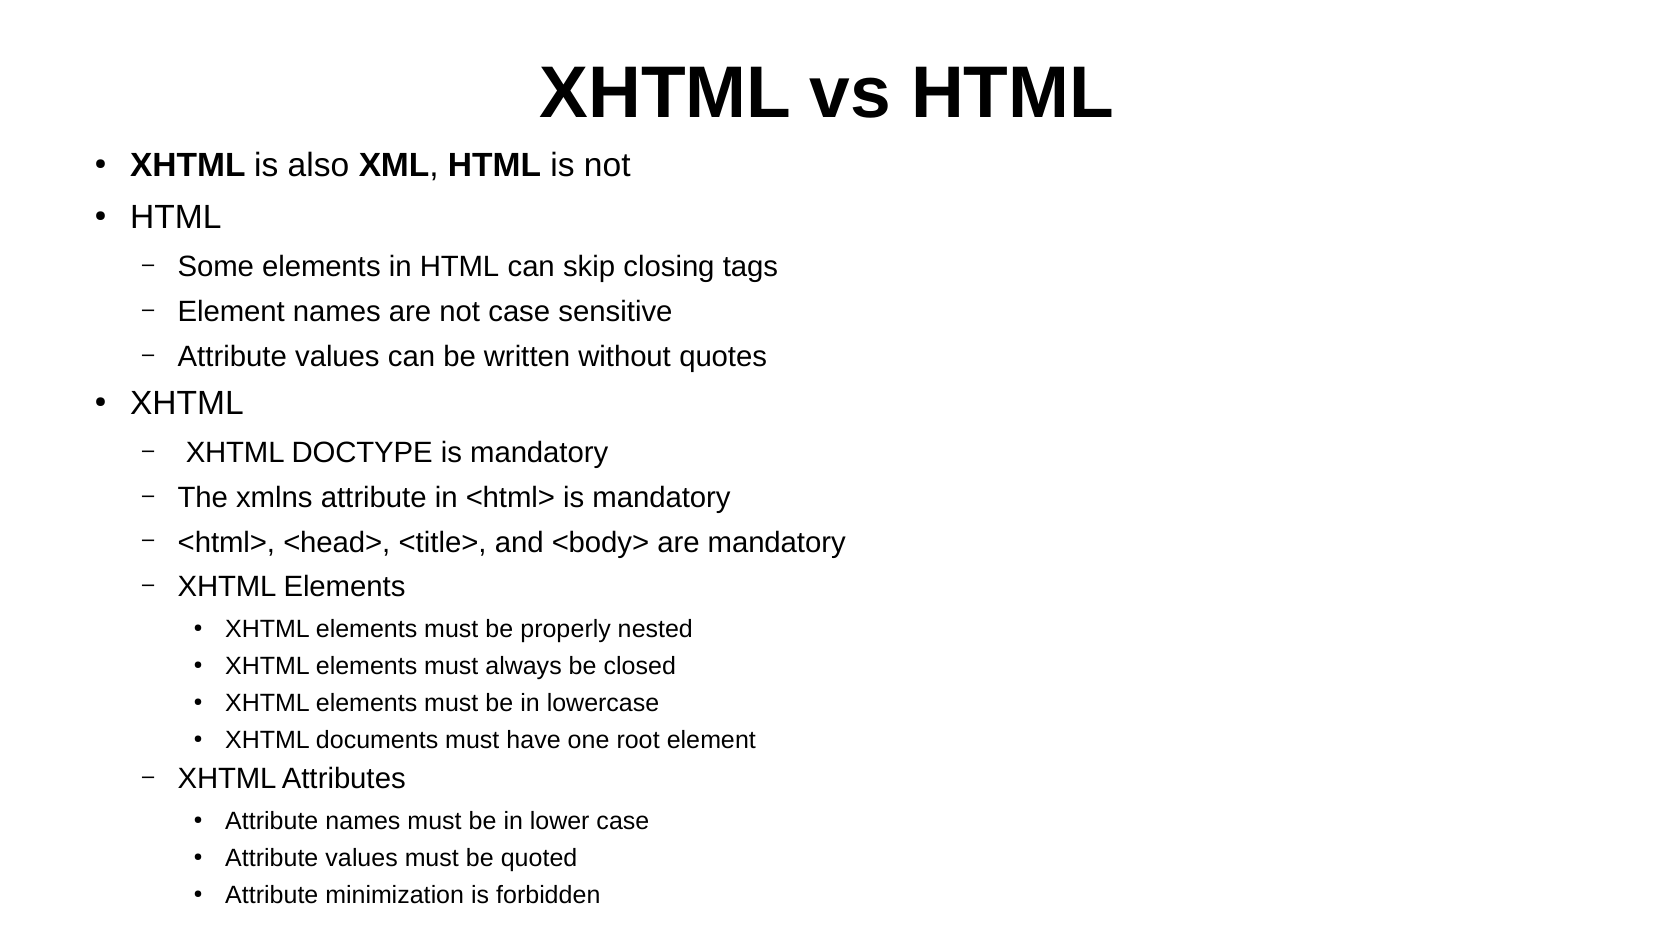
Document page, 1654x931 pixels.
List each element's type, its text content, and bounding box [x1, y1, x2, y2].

title XHTML vs HTML [82, 37, 1571, 146]
list XHTML is also XML, HTML is not HTML Some elements in HTML can skip closing tags Element names are not case sensitive Attribute values can be written without quotes XHTML XHTML DOCTYPE is mandatory The xmlns attribute in <html> is mandatory <html>, <head>, <title>, and <body> are mandatory XHTML Elements XHTML elements must be properly nested XHTML elements must always be closed XHTML elements must be in lowercase XHTML documents must have one root element XHTML Attributes Attribute names must be in lower case Attribute values must be quoted Attribute minimization is forbidden [82, 146, 1619, 913]
